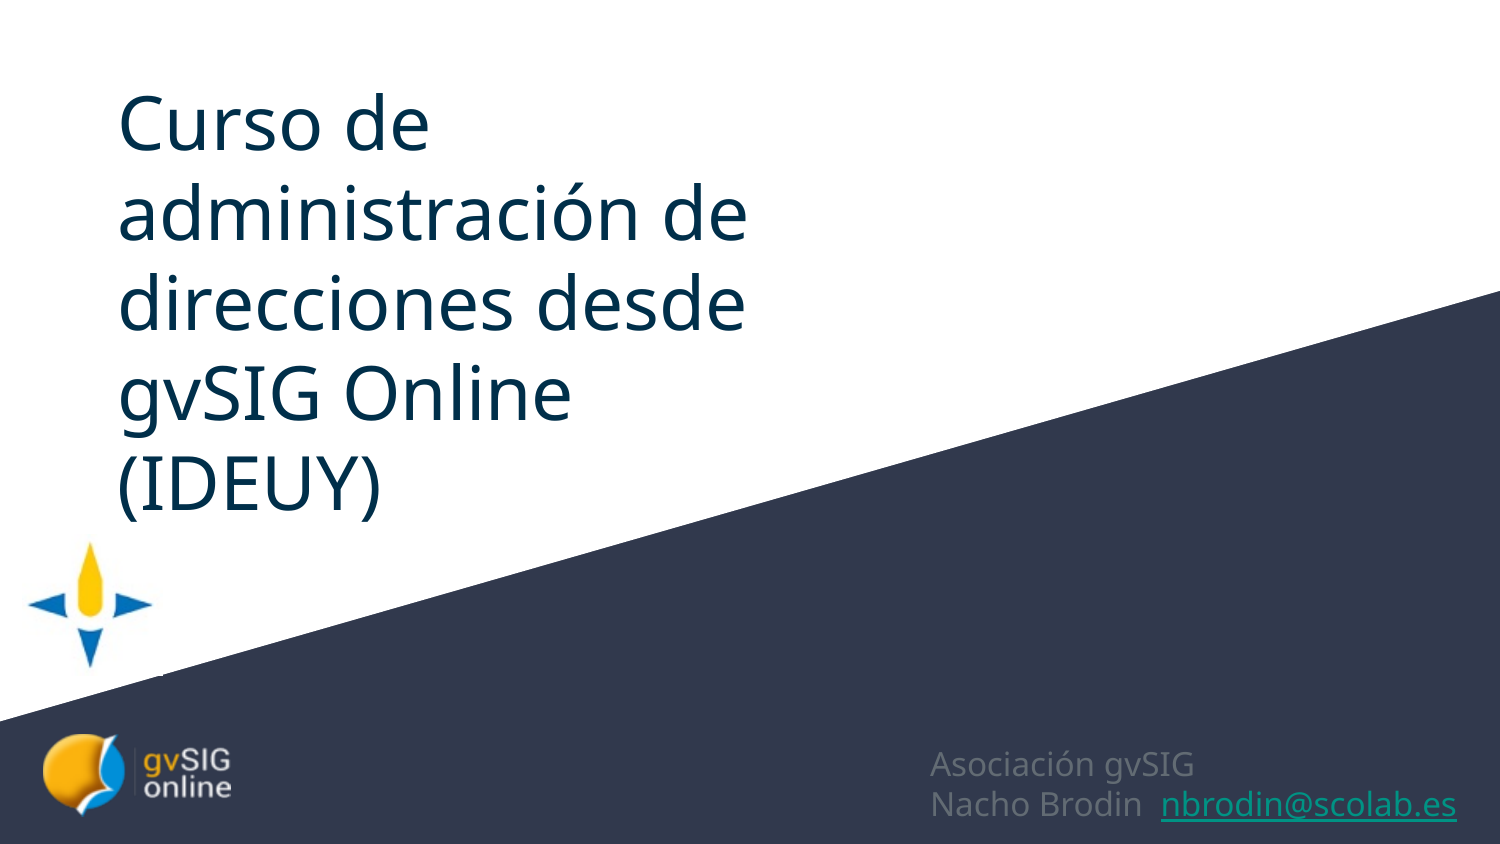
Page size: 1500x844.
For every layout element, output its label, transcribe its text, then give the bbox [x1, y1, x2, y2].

subtitle Asociación gvSIG Nacho Brodin nbrodin@scolab.es [915, 728, 1490, 810]
picture [43, 734, 231, 817]
title Curso de administración de direcciones desde gvSIG Online (IDEUY) [102, 60, 926, 320]
picture [22, 534, 163, 676]
